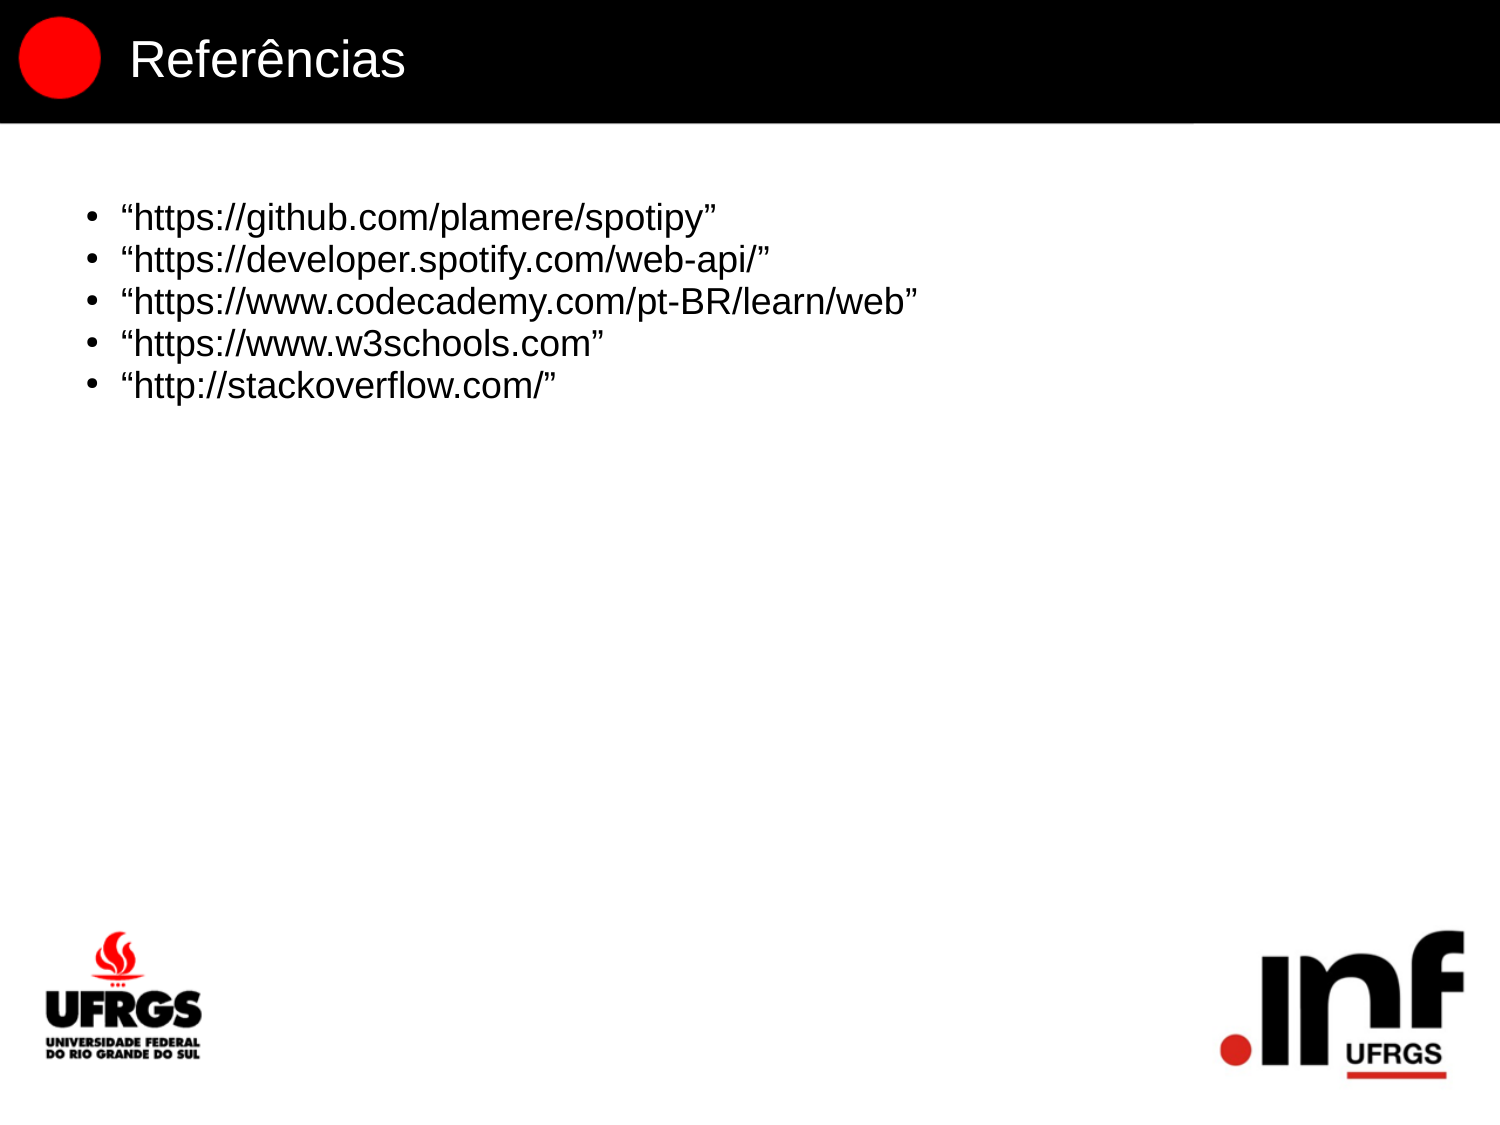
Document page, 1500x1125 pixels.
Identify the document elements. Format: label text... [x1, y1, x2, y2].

picture [0, 0, 1500, 1125]
text_box “https://github.com/plamere/spotipy” “https://developer.spotify.com/web-api/” “https://www.codecademy.com/pt-BR/learn/web” “https://www.w3schools.com” “http://stackoverflow.com/” [70, 188, 1430, 414]
title Referências [114, 1, 1465, 119]
